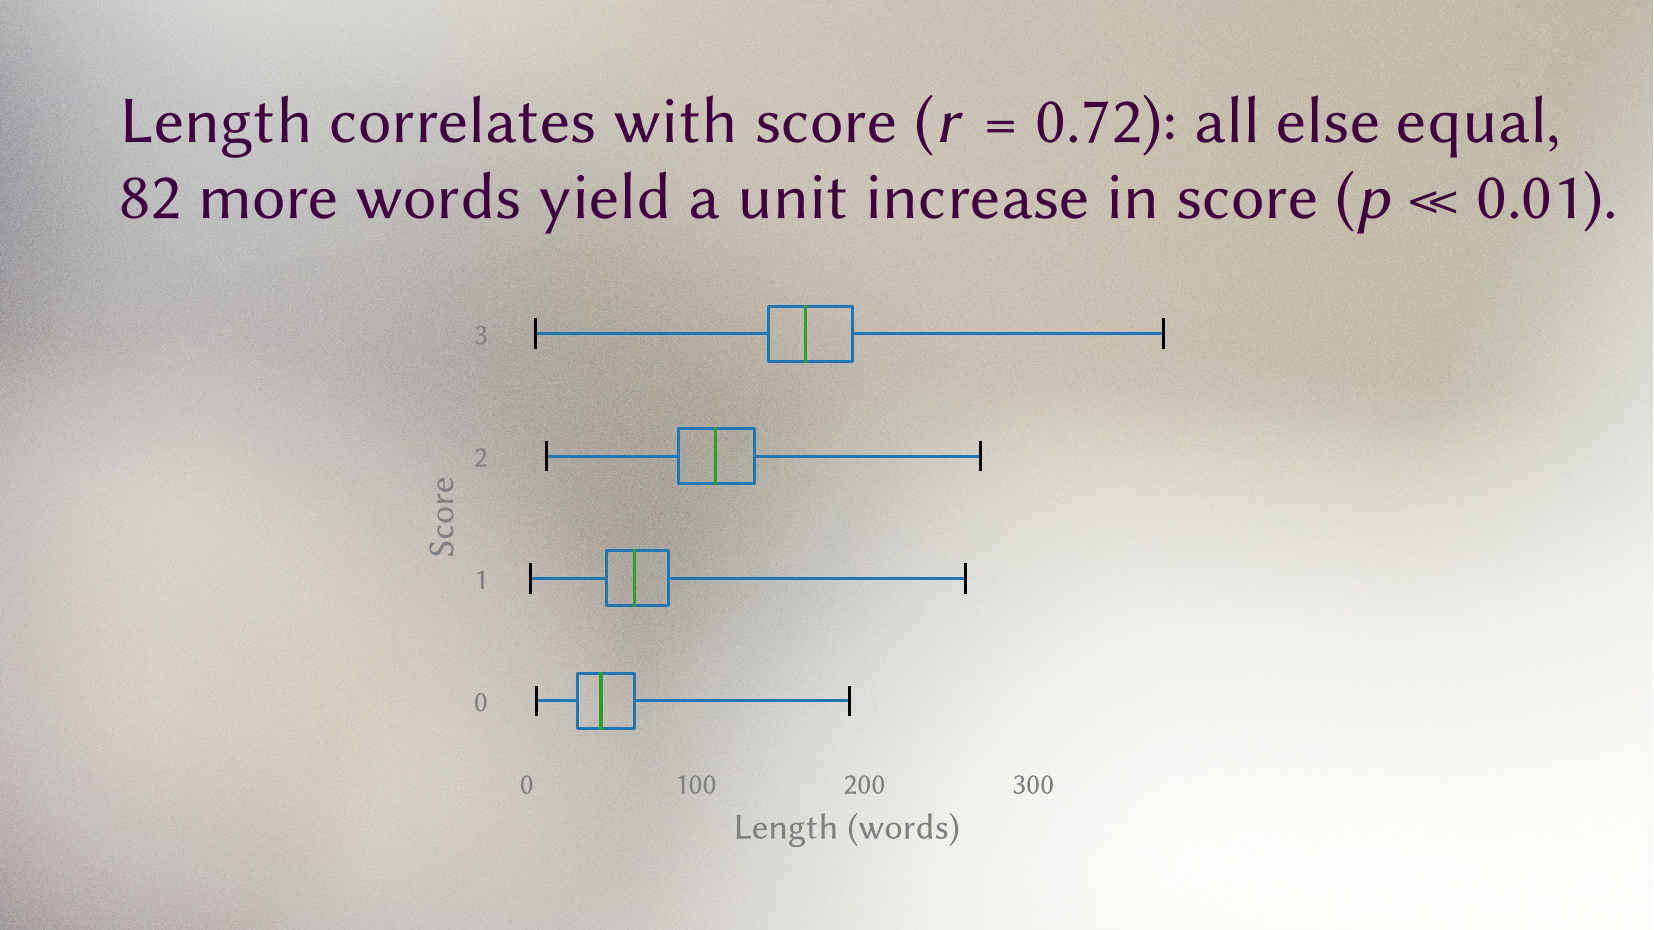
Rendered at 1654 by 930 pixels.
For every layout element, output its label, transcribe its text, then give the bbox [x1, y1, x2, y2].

picture [405, 249, 1218, 871]
text_box Length correlates with score (r = 0.72): all else equal, 82 more words yield a unit increase in score (p ≪ 0.01). [104, 74, 1636, 319]
